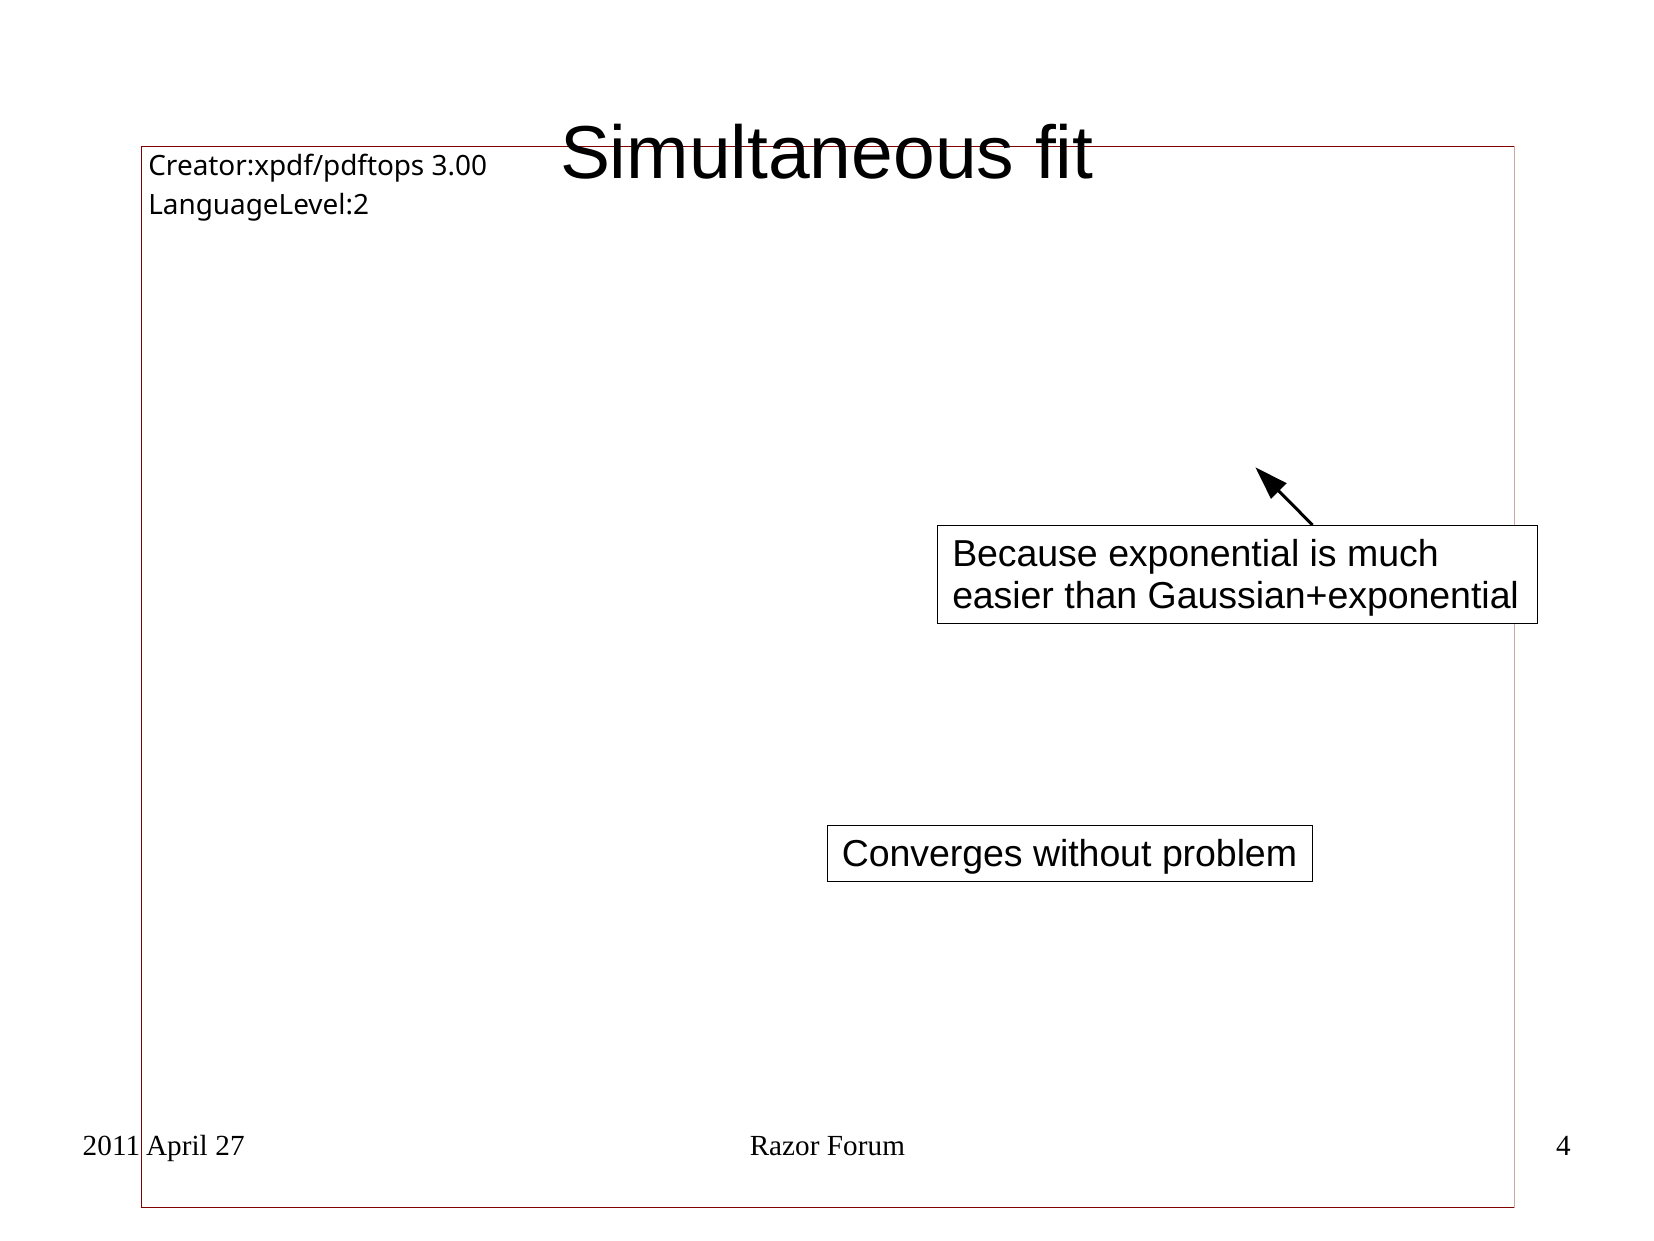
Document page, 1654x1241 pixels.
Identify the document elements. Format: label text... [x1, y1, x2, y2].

text_box Converges without problem [827, 825, 1313, 882]
text_box Because exponential is much easier than Gaussian+exponential [937, 525, 1538, 624]
picture [139, 257, 1515, 1208]
title Simultaneous fit [82, 49, 1571, 257]
